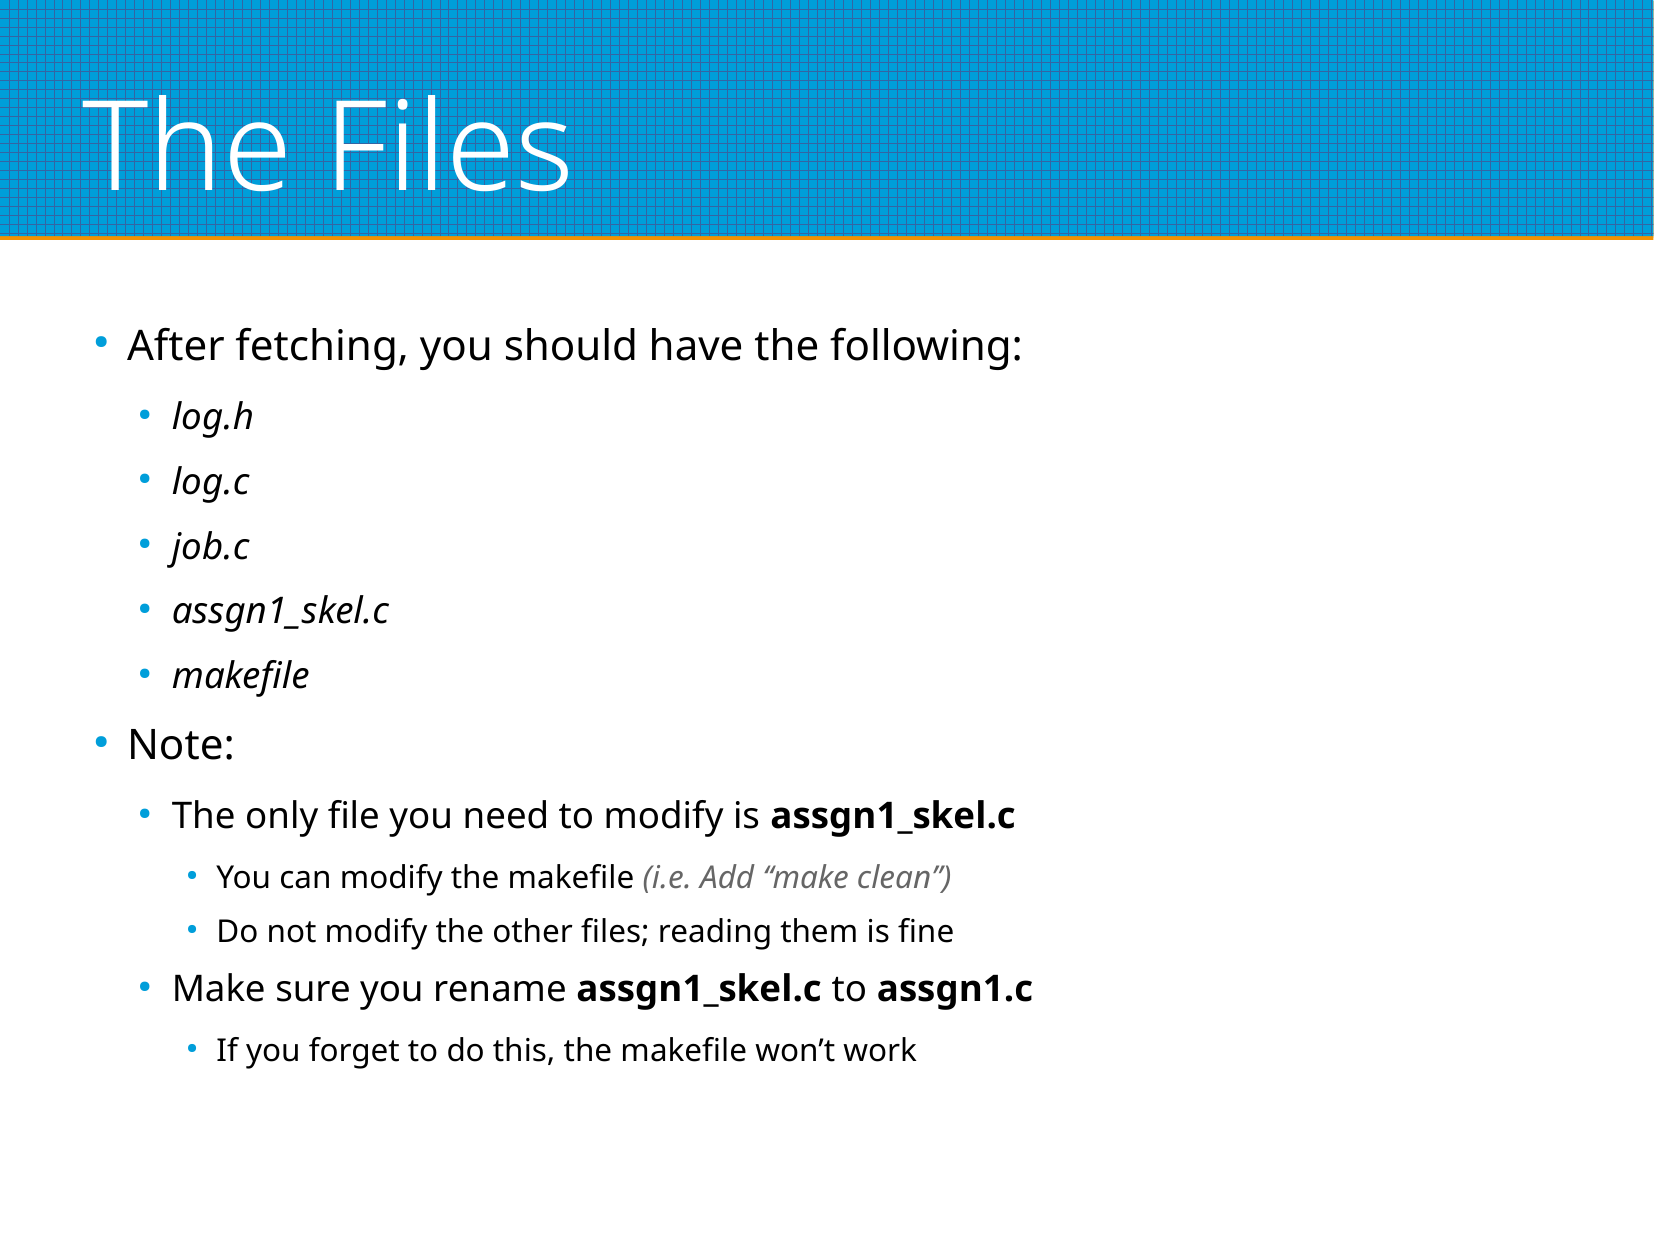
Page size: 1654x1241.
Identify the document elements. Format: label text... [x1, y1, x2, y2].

title The Files [82, 19, 1571, 227]
list After fetching, you should have the following: log.h log.c job.c assgn1_skel.c makefile Note: The only file you need to modify is assgn1_skel.c You can modify the makefile (i.e. Add ‘‘make clean’’) Do not modify the other files; reading them is fine Make sure you rename assgn1_skel.c to assgn1.c If you forget to do this, the makefile won’t work [82, 314, 1563, 1081]
